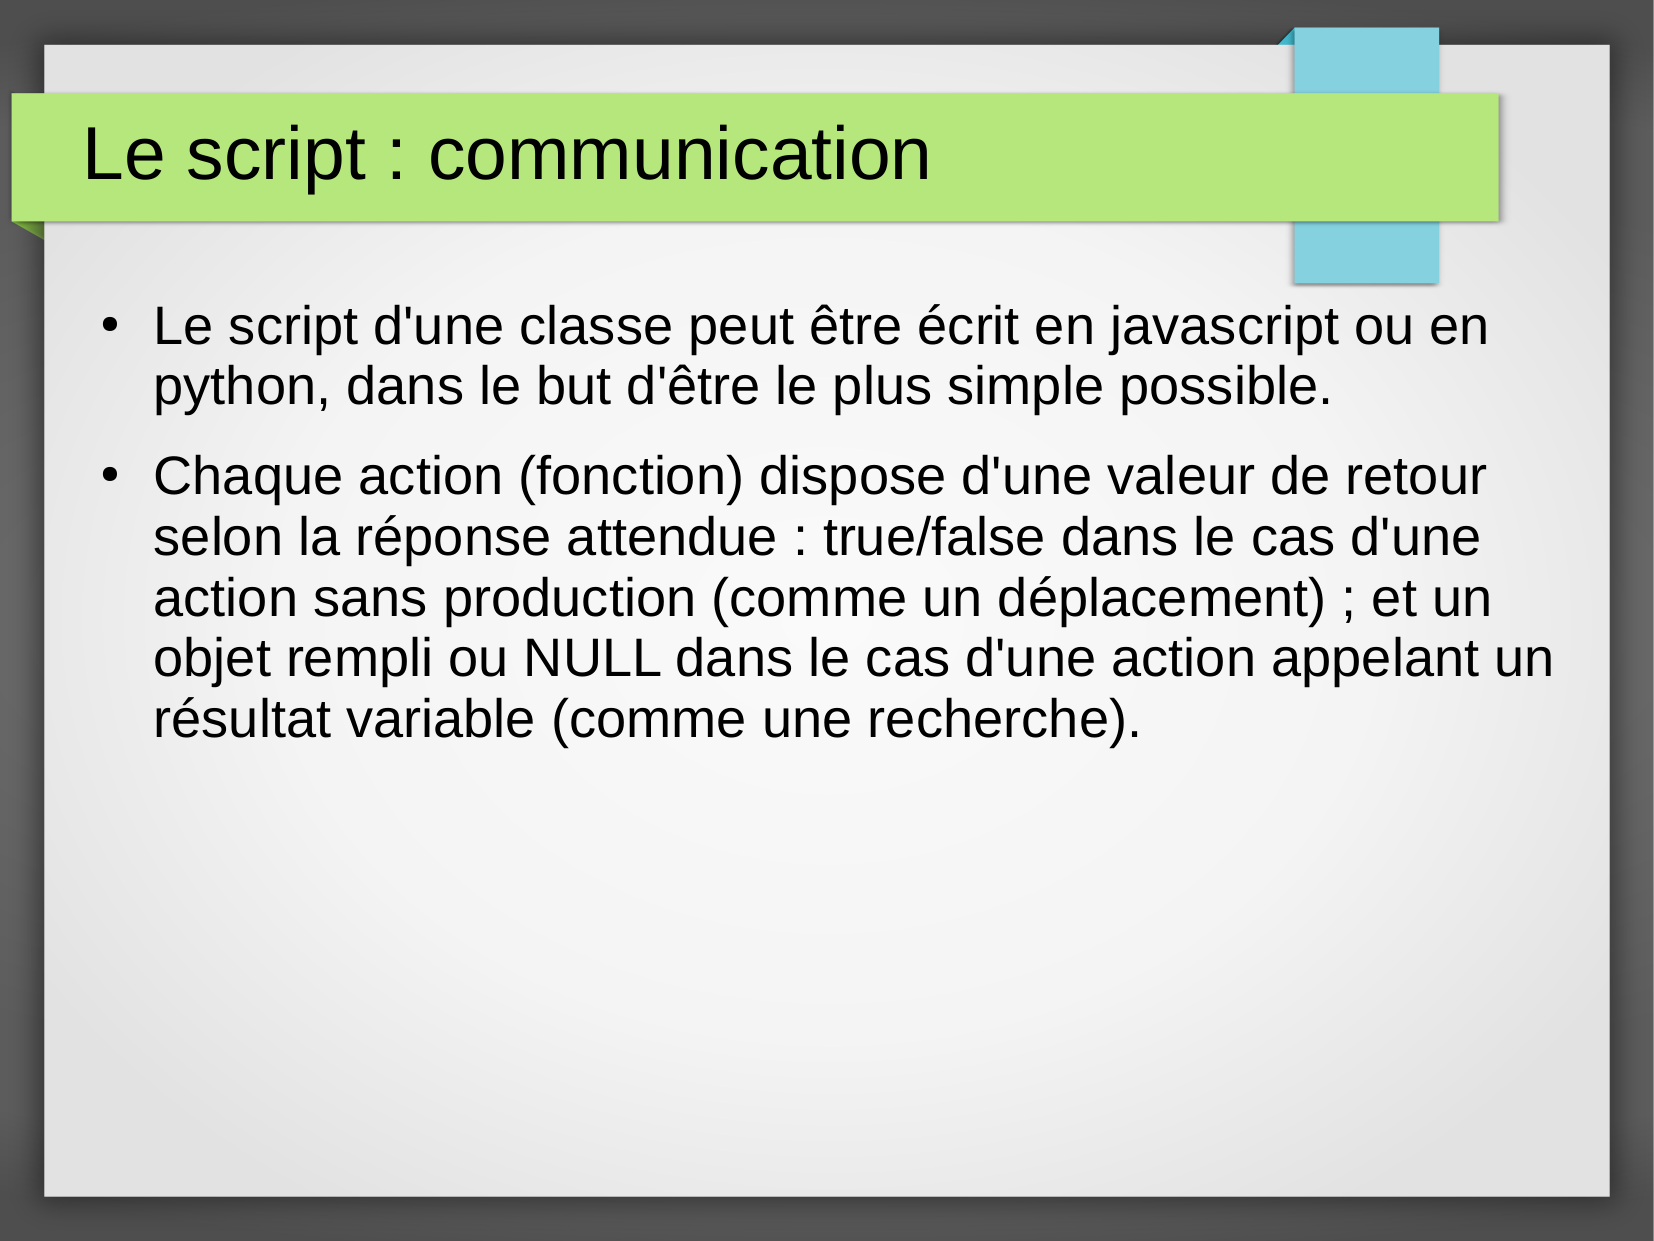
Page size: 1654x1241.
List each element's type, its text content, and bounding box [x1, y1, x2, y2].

title Le script : communication [82, 94, 1264, 213]
list Le script d'une classe peut être écrit en javascript ou en python, dans le but d'être le plus simple possible. Chaque action (fonction) dispose d'une valeur de retour selon la réponse attendue : true/false dans le cas d'une action sans production (comme un déplacement) ; et un objet rempli ou NULL dans le cas d'une action appelant un résultat variable (comme une recherche). [82, 295, 1571, 1015]
picture [0, 0, 1654, 1241]
